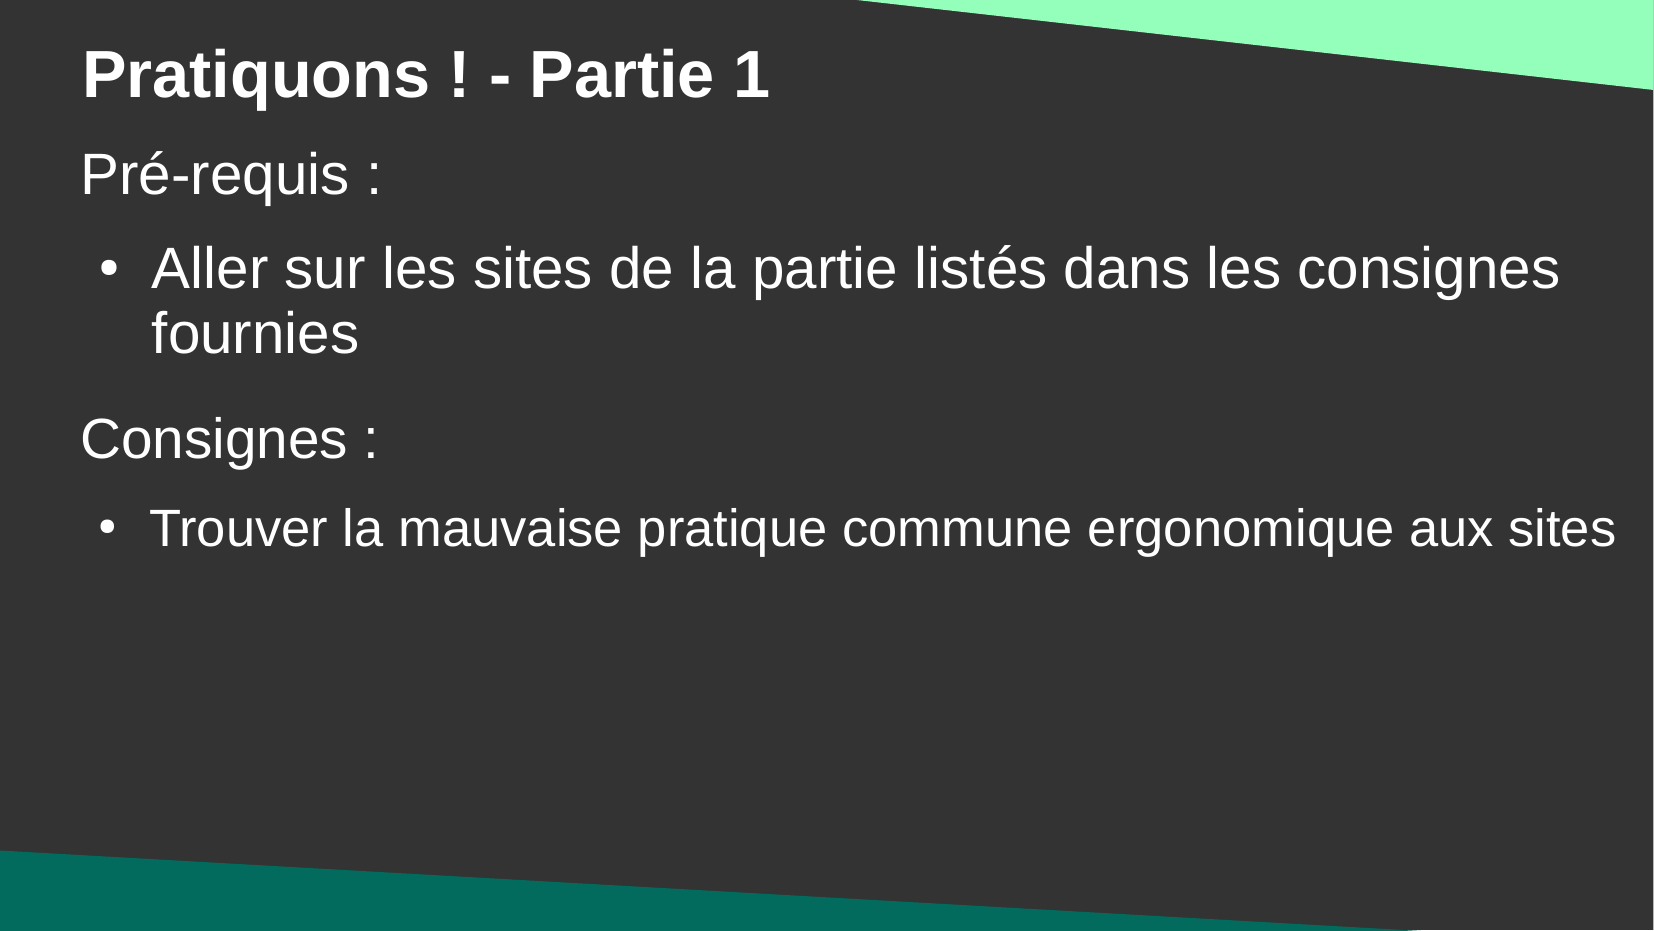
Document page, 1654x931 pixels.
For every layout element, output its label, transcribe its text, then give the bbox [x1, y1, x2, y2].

text_box [856, 0, 1654, 91]
list Consignes : Trouver la mauvaise pratique commune ergonomique aux sites [80, 407, 1620, 568]
title Pratiquons ! - Partie 1 [82, 37, 1571, 114]
list Pré-requis : Aller sur les sites de la partie listés dans les consignes fournies [80, 141, 1620, 397]
